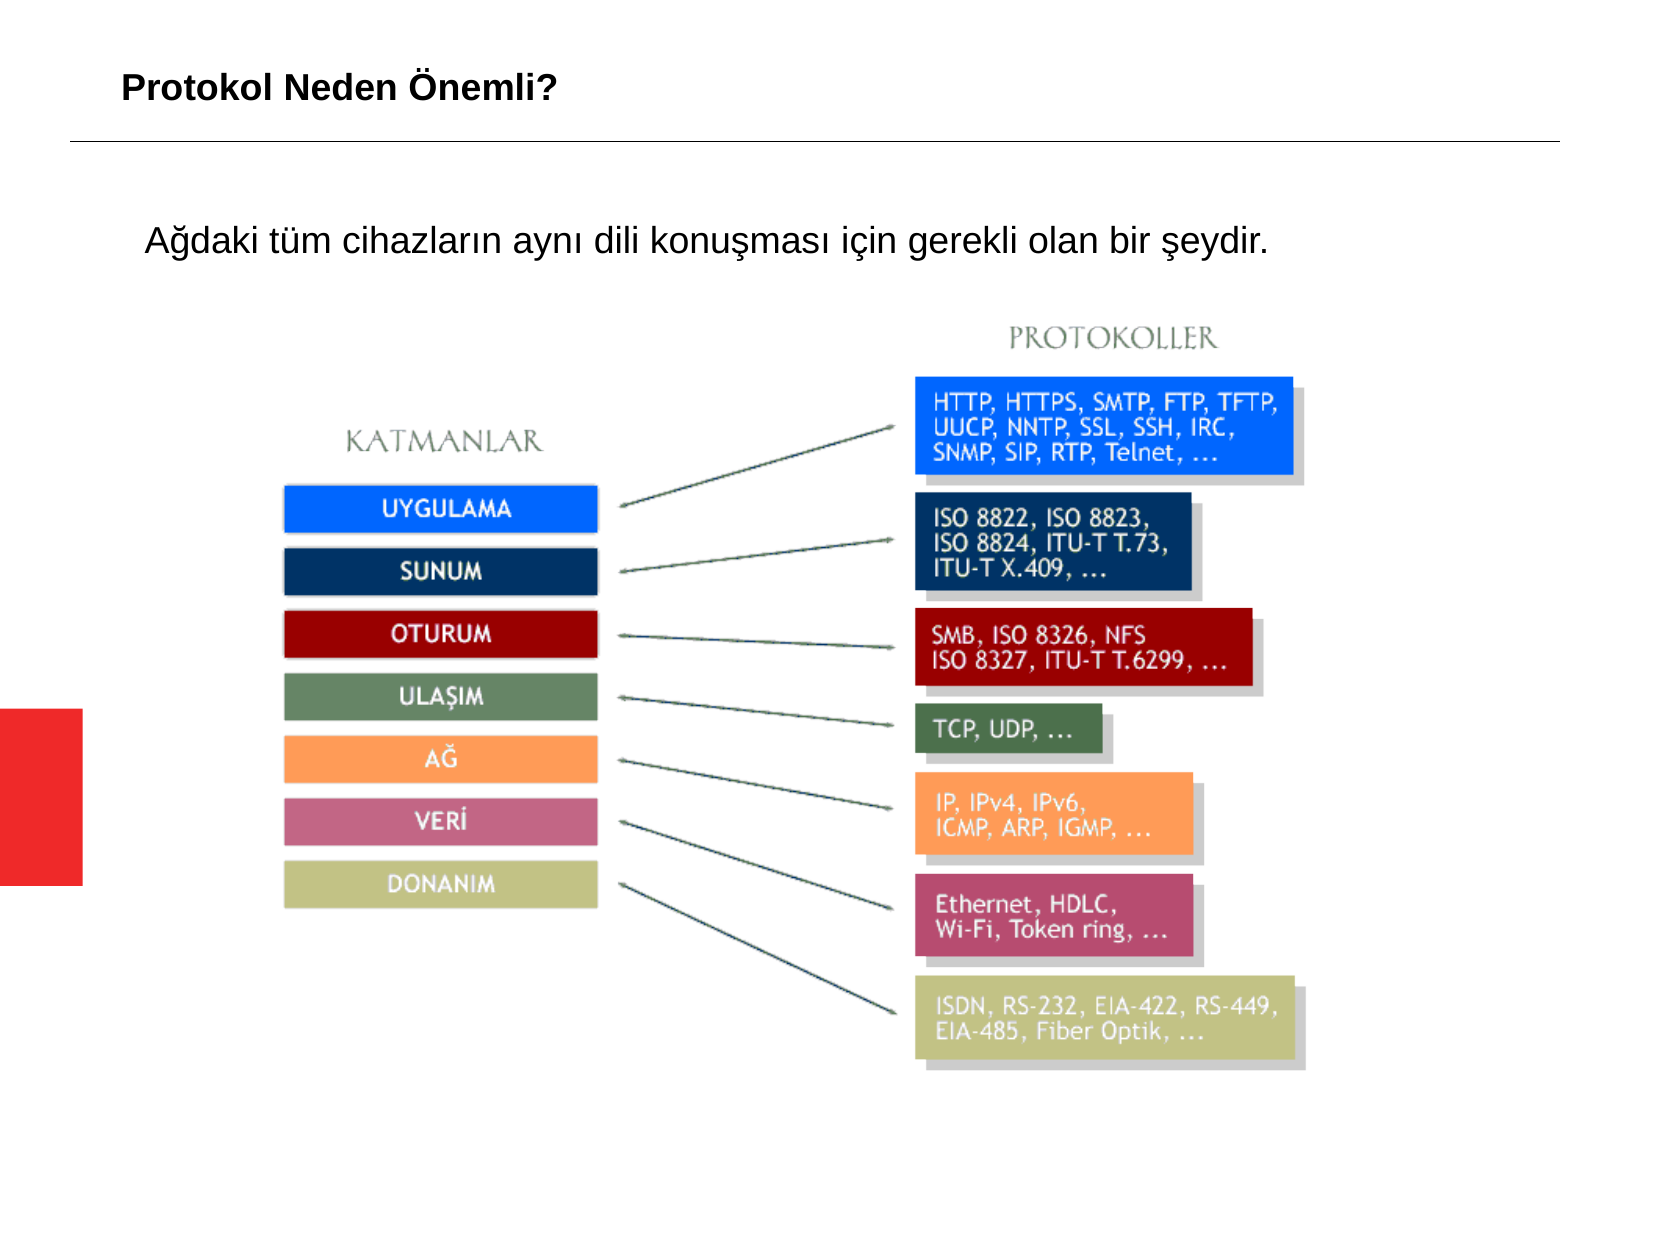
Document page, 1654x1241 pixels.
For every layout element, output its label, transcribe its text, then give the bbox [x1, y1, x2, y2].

picture [252, 307, 1347, 1099]
text_box Protokol Neden Önemli? [106, 59, 1536, 116]
text_box Ağdaki tüm cihazların aynı dili konuşması için gerekli olan bir şeydir. [129, 212, 1512, 270]
